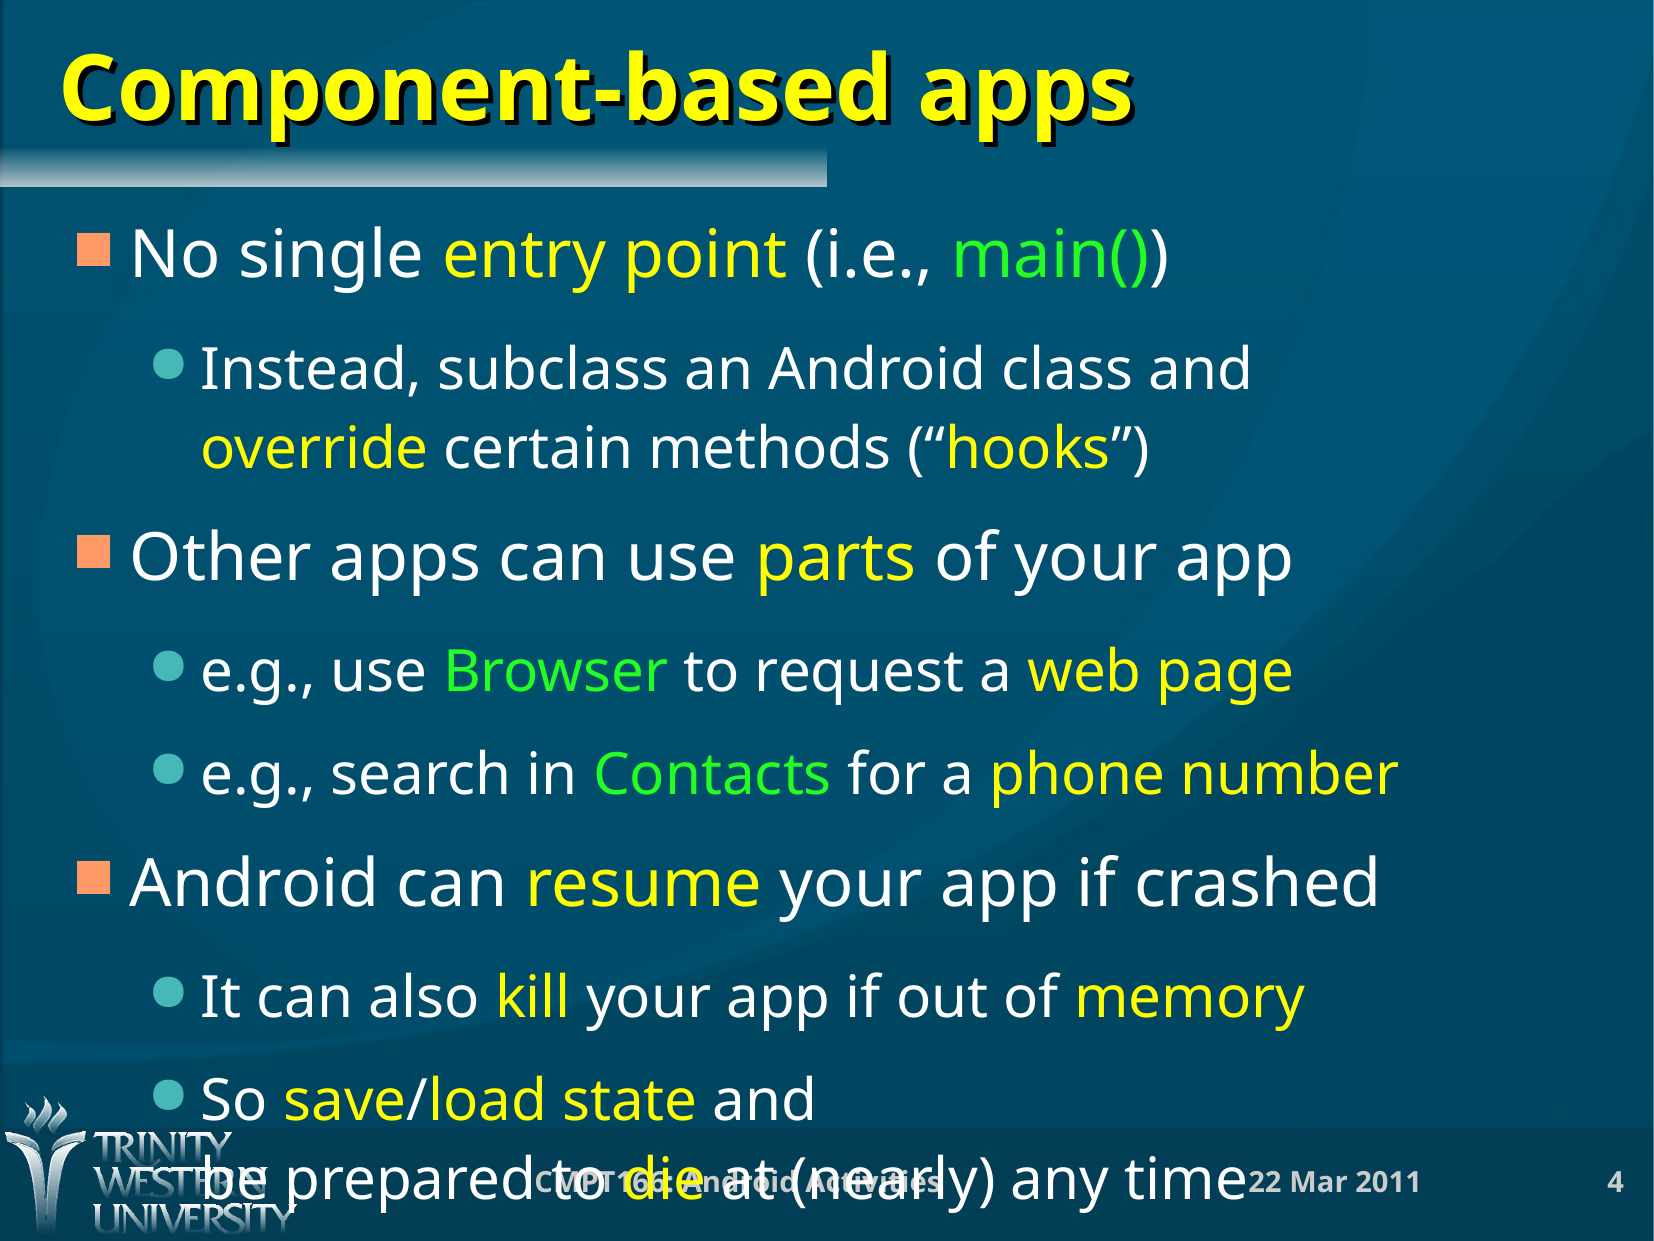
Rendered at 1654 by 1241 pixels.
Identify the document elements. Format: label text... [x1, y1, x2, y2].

list No single entry point (i.e., main()) Instead, subclass an Android class and override certain methods (“hooks”) Other apps can use parts of your app e.g., use Browser to request a web page e.g., search in Contacts for a phone number Android can resume your app if crashed It can also kill your app if out of memory So save/load state and be prepared to die at (nearly) any time [59, 206, 1625, 1098]
picture [38, 1227, 54, 1232]
title Component-based apps [59, 19, 1595, 148]
